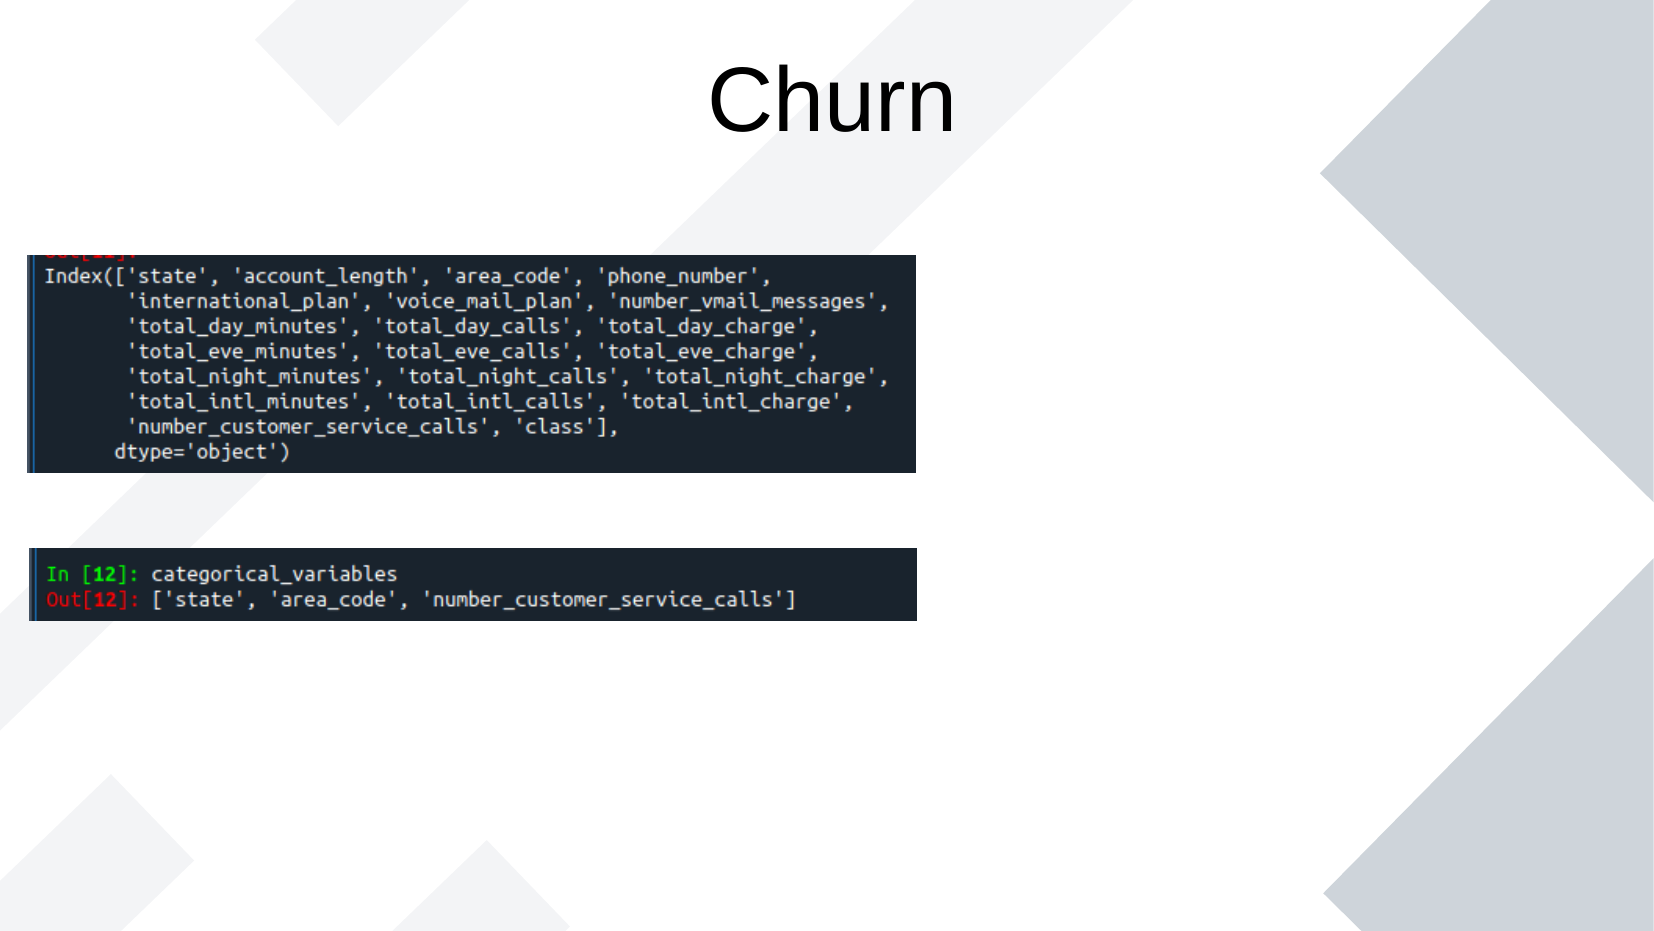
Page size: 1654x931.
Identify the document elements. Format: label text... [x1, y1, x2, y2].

picture [27, 255, 916, 473]
title Churn [88, 21, 1577, 178]
picture [29, 548, 917, 621]
